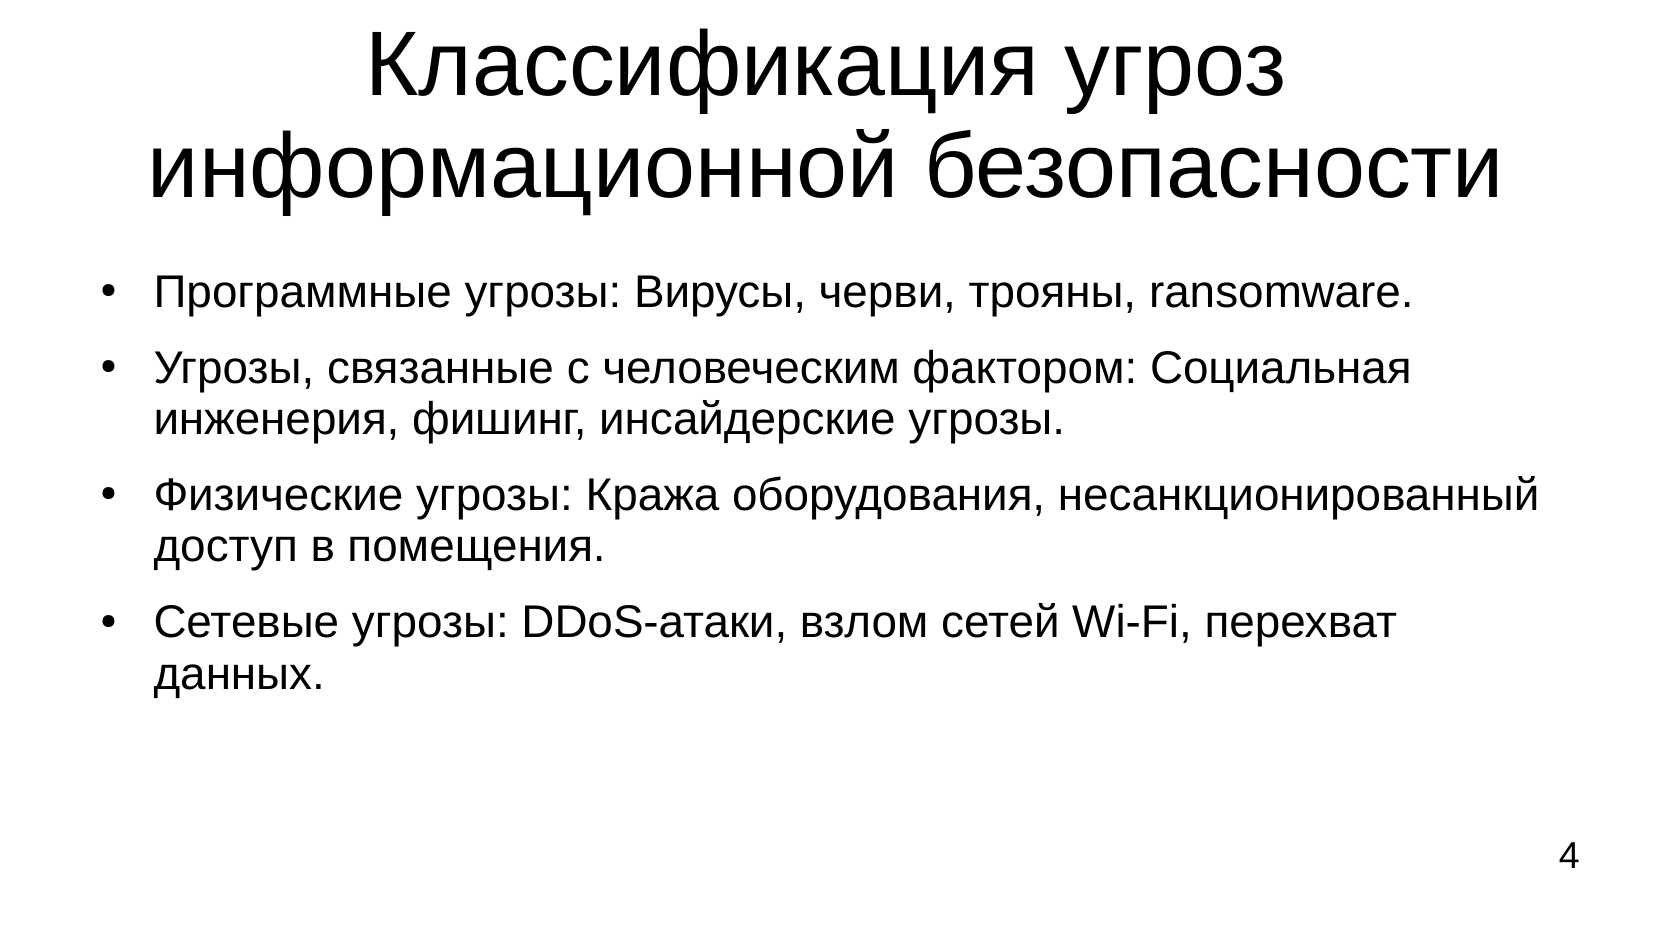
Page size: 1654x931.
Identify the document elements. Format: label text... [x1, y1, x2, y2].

title Классификация угроз информационной безопасности [82, 12, 1571, 218]
list Программные угрозы: Вирусы, черви, трояны, ransomware. Угрозы, связанные с человеческим фактором: Социальная инженерия, фишинг, инсайдерские угрозы. Физические угрозы: Кража оборудования, несанкционированный доступ в помещения. Сетевые угрозы: DDoS-атаки, взлом сетей Wi-Fi, перехват данных. [82, 265, 1571, 931]
text_box 4 [1543, 826, 1595, 884]
